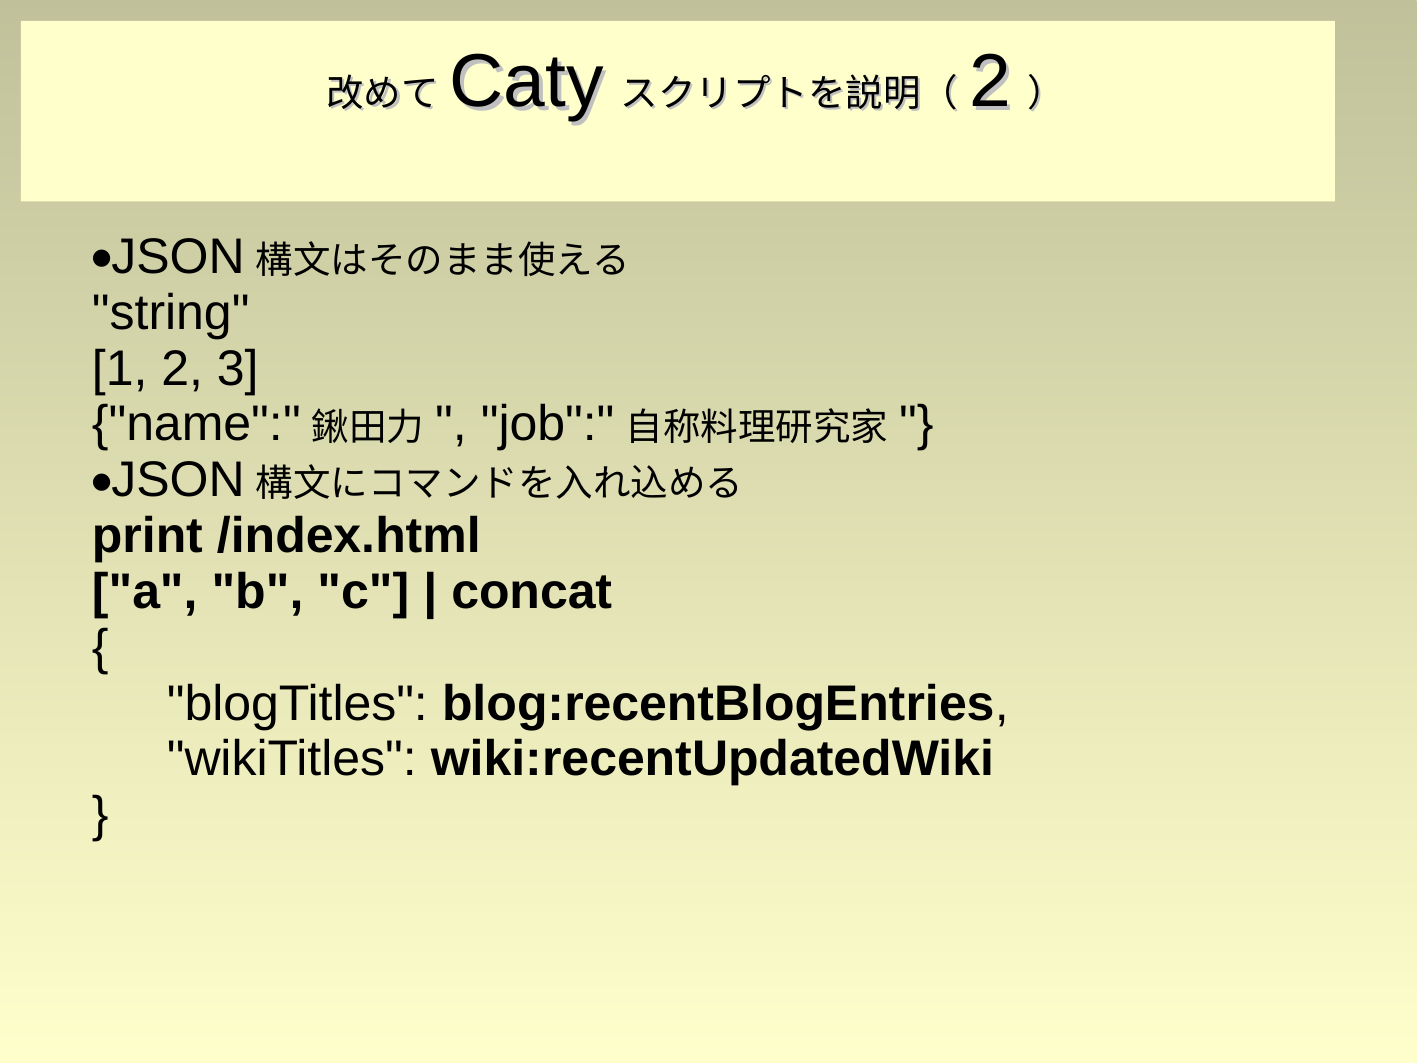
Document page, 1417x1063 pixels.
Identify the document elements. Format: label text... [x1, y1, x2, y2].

text_box JSON構文はそのまま使える "string" [1, 2, 3] {"name":"鍬田力", "job":"自称料理研究家"} JSON構文にコマンドを入れ込める print /index.html ["a", "b", "c"] | concat { "blogTitles": blog:recentBlogEntries, "wikiTitles": wiki:recentUpdatedWiki } [77, 220, 1261, 1011]
text_box [20, 20, 1335, 202]
text_box 改めてCatyスクリプトを説明（2） [24, 31, 1367, 232]
